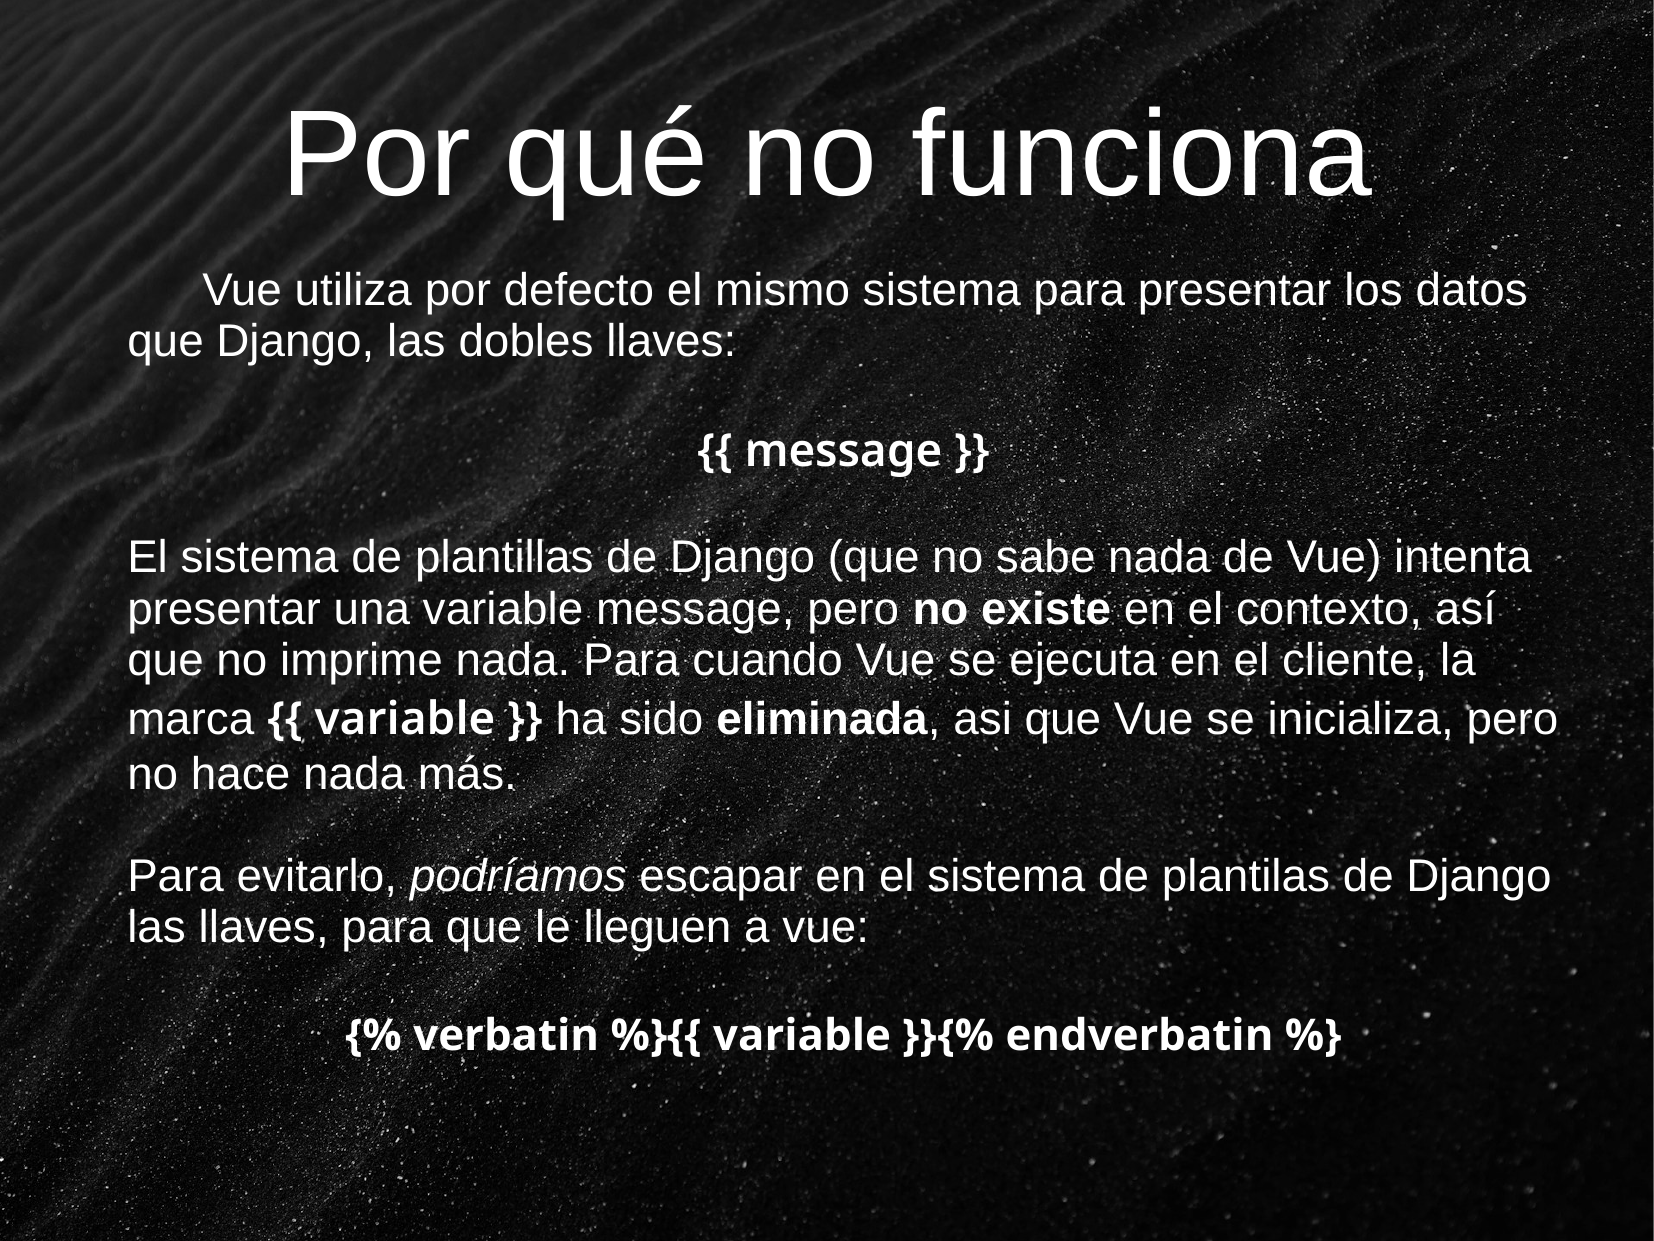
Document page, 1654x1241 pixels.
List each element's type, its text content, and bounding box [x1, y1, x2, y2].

text_box Vue utiliza por defecto el mismo sistema para presentar los datos que Django, las dobles llaves: {{ message }} El sistema de plantillas de Django (que no sabe nada de Vue) intenta presentar una variable message, pero no existe en el contexto, así que no imprime nada. Para cuando Vue se ejecuta en el cliente, la marca {{ variable }} ha sido eliminada, asi que Vue se inicializa, pero no hace nada más. Para evitarlo, podríamos escapar en el sistema de plantilas de Django las llaves, para que le lleguen a vue: {% verbatin %}{{ variable }}{% endverbatin %} [112, 256, 1576, 1126]
picture [0, 0, 1654, 1241]
title Por qué no funciona [82, 49, 1571, 257]
